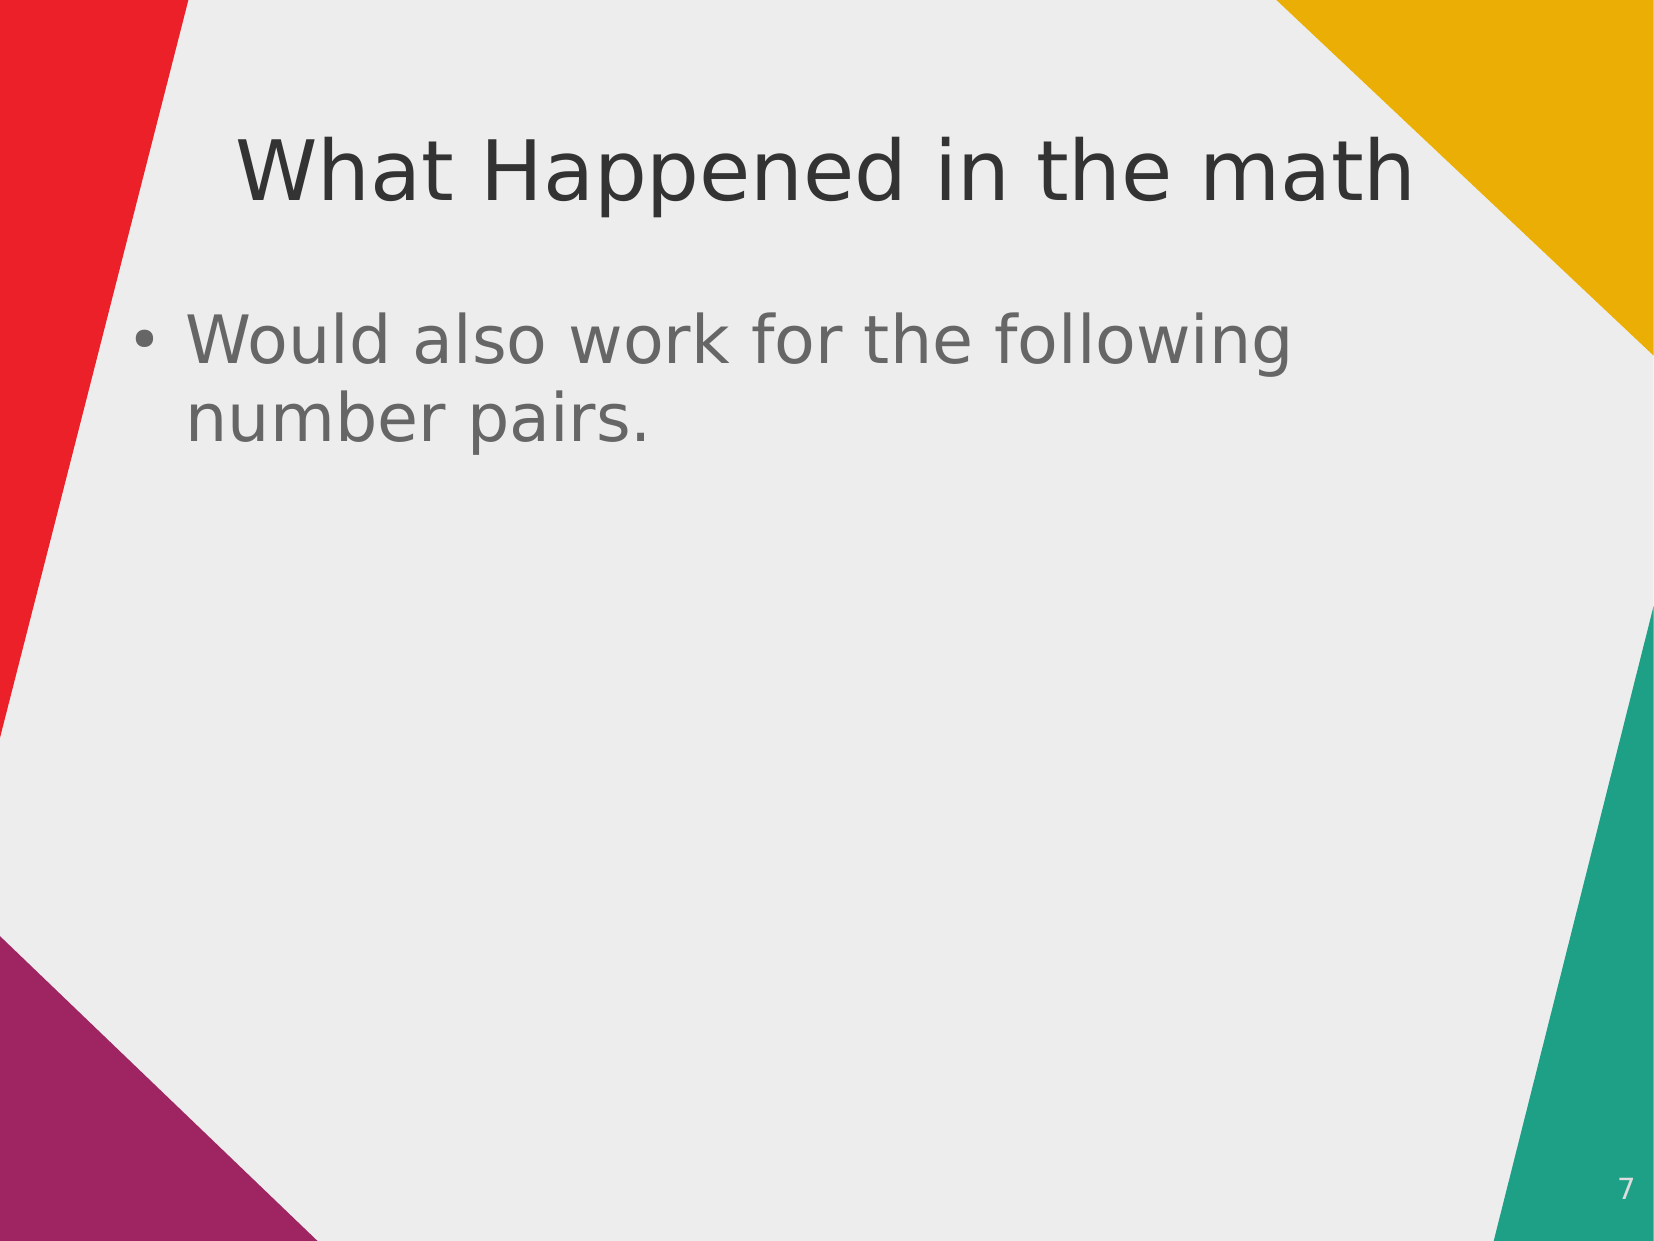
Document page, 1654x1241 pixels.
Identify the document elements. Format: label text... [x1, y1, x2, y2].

list Would also work for the following number pairs. [114, 302, 1539, 1033]
title What Happened in the math [114, 73, 1539, 271]
